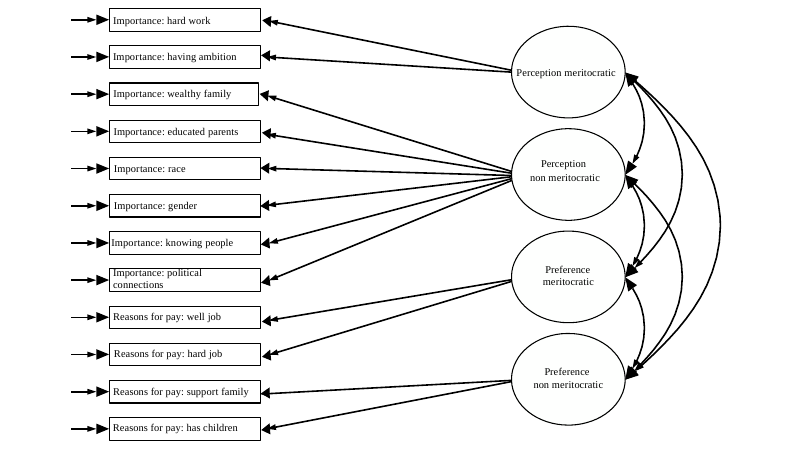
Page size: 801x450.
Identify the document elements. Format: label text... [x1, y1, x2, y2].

text_box [262, 349, 272, 361]
text_box Preference meritocratic [518, 246, 616, 305]
text_box Perception non meritocratic [498, 132, 621, 210]
text_box Reasons for pay: well job [103, 305, 239, 329]
text_box [96, 423, 109, 435]
text_box [528, 102, 609, 117]
text_box Importance: knowing people [109, 231, 245, 255]
text_box [96, 312, 103, 323]
text_box [261, 199, 270, 212]
text_box [527, 27, 610, 43]
text_box Reasons for pay: has children [112, 416, 253, 440]
text_box Reasons for pay: support family [110, 384, 261, 400]
text_box [259, 90, 269, 102]
text_box [261, 423, 271, 435]
text_box [261, 50, 271, 62]
text_box [528, 409, 609, 424]
text_box [616, 255, 624, 299]
text_box [531, 335, 606, 347]
text_box [261, 315, 271, 327]
text_box [96, 88, 107, 100]
text_box Importance: educated parents [113, 120, 255, 143]
text_box [96, 386, 109, 397]
text_box [261, 275, 271, 287]
text_box Importance: hard work [97, 9, 233, 33]
text_box [526, 305, 611, 322]
text_box [626, 160, 639, 190]
text_box [262, 16, 272, 28]
text_box [513, 259, 518, 295]
text_box [626, 72, 639, 87]
text_box Importance: gender [91, 194, 259, 217]
text_box [620, 57, 624, 87]
text_box [261, 162, 270, 174]
text_box Importance: having ambition [110, 45, 261, 69]
text_box [626, 262, 639, 292]
text_box [96, 274, 109, 286]
text_box [261, 387, 270, 399]
text_box [261, 128, 271, 140]
text_box [626, 365, 639, 380]
text_box Perception meritocratic [511, 43, 620, 102]
text_box Preference non meritocratic [501, 347, 625, 409]
text_box Reasons for pay: hard job [105, 343, 241, 366]
text_box [529, 232, 608, 246]
text_box [96, 51, 109, 63]
text_box [96, 126, 109, 137]
text_box Importance: political connections [110, 273, 255, 285]
text_box [96, 349, 105, 360]
text_box Importance: wealthy family [107, 82, 259, 106]
text_box [261, 237, 270, 249]
text_box Importance: race [85, 157, 192, 180]
text_box [96, 237, 109, 249]
text_box [536, 210, 601, 219]
